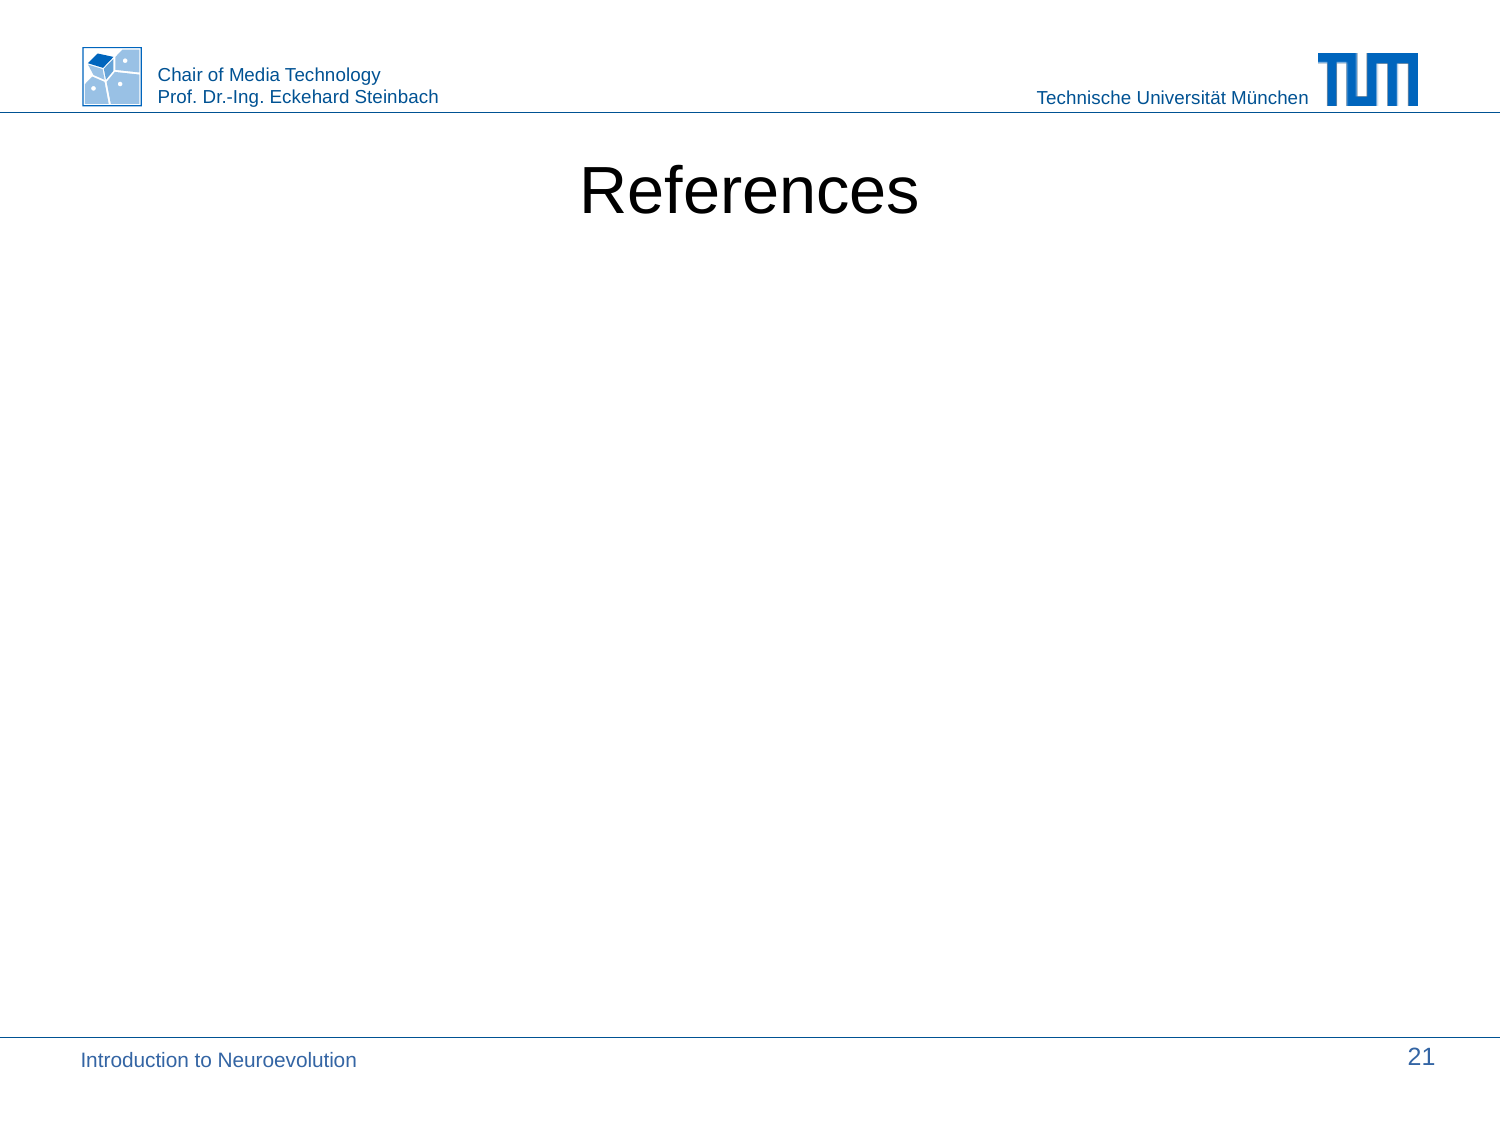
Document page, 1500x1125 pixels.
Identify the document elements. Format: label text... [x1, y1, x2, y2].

text_box <number> [1392, 1035, 1471, 1090]
text_box Introduction to Neuroevolution [65, 1041, 406, 1081]
title References [83, 139, 1417, 239]
picture [1318, 53, 1418, 106]
